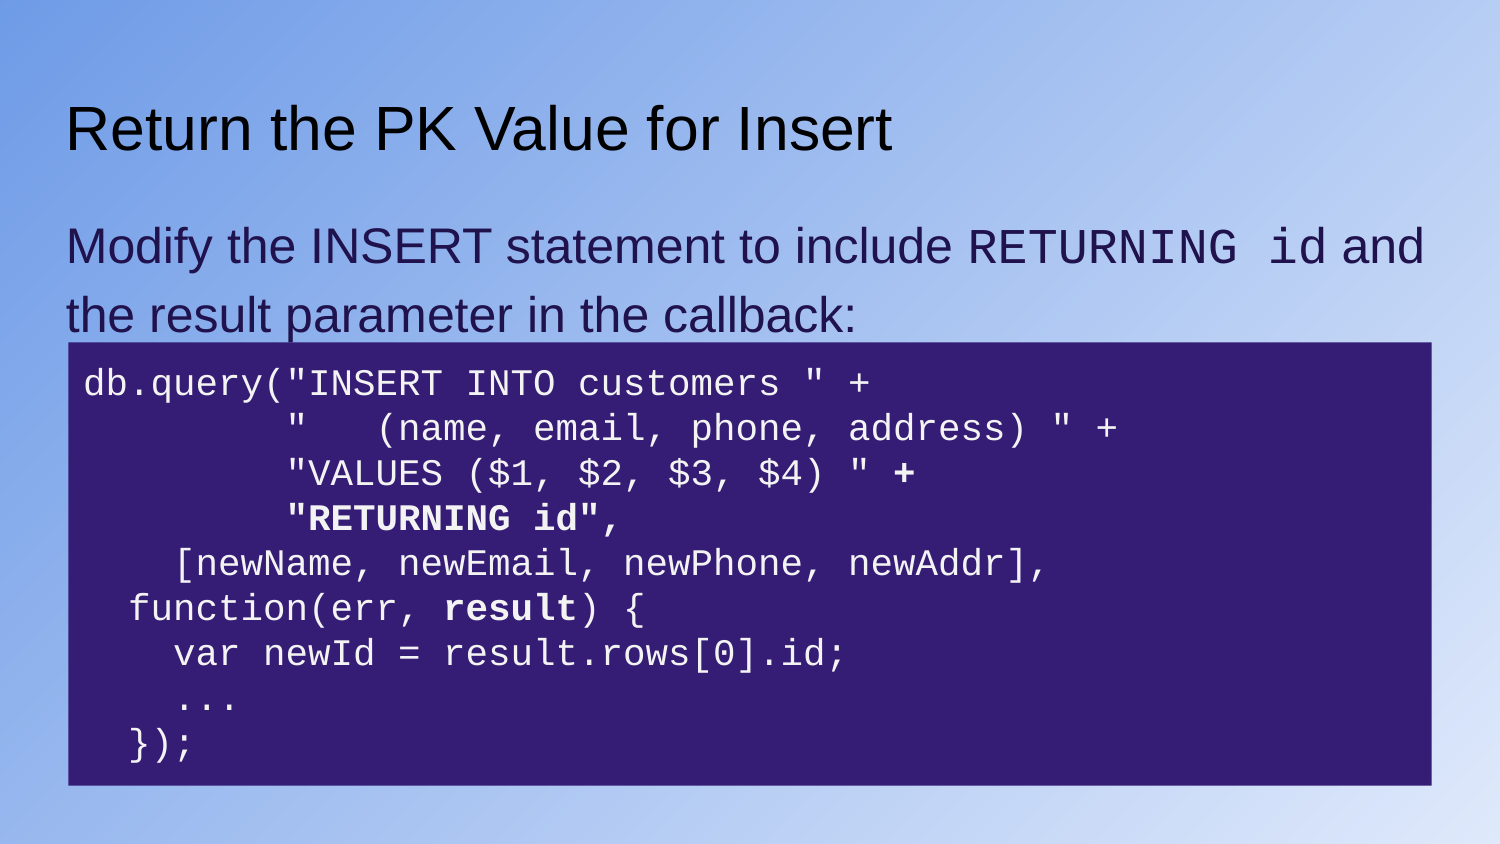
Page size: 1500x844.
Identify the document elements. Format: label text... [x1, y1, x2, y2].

text_box db.query("INSERT INTO customers " + " (name, email, phone, address) " + "VALUES ($1, $2, $3, $4) " + "RETURNING id", [newName, newEmail, newPhone, newAddr], function(err, result) { var newId = result.rows[0].id; ... }); [68, 342, 1432, 786]
text_box Return the PK Value for Insert [51, 72, 1449, 167]
text_box Modify the INSERT statement to include RETURNING id and the result parameter in the callback: [51, 189, 1449, 750]
